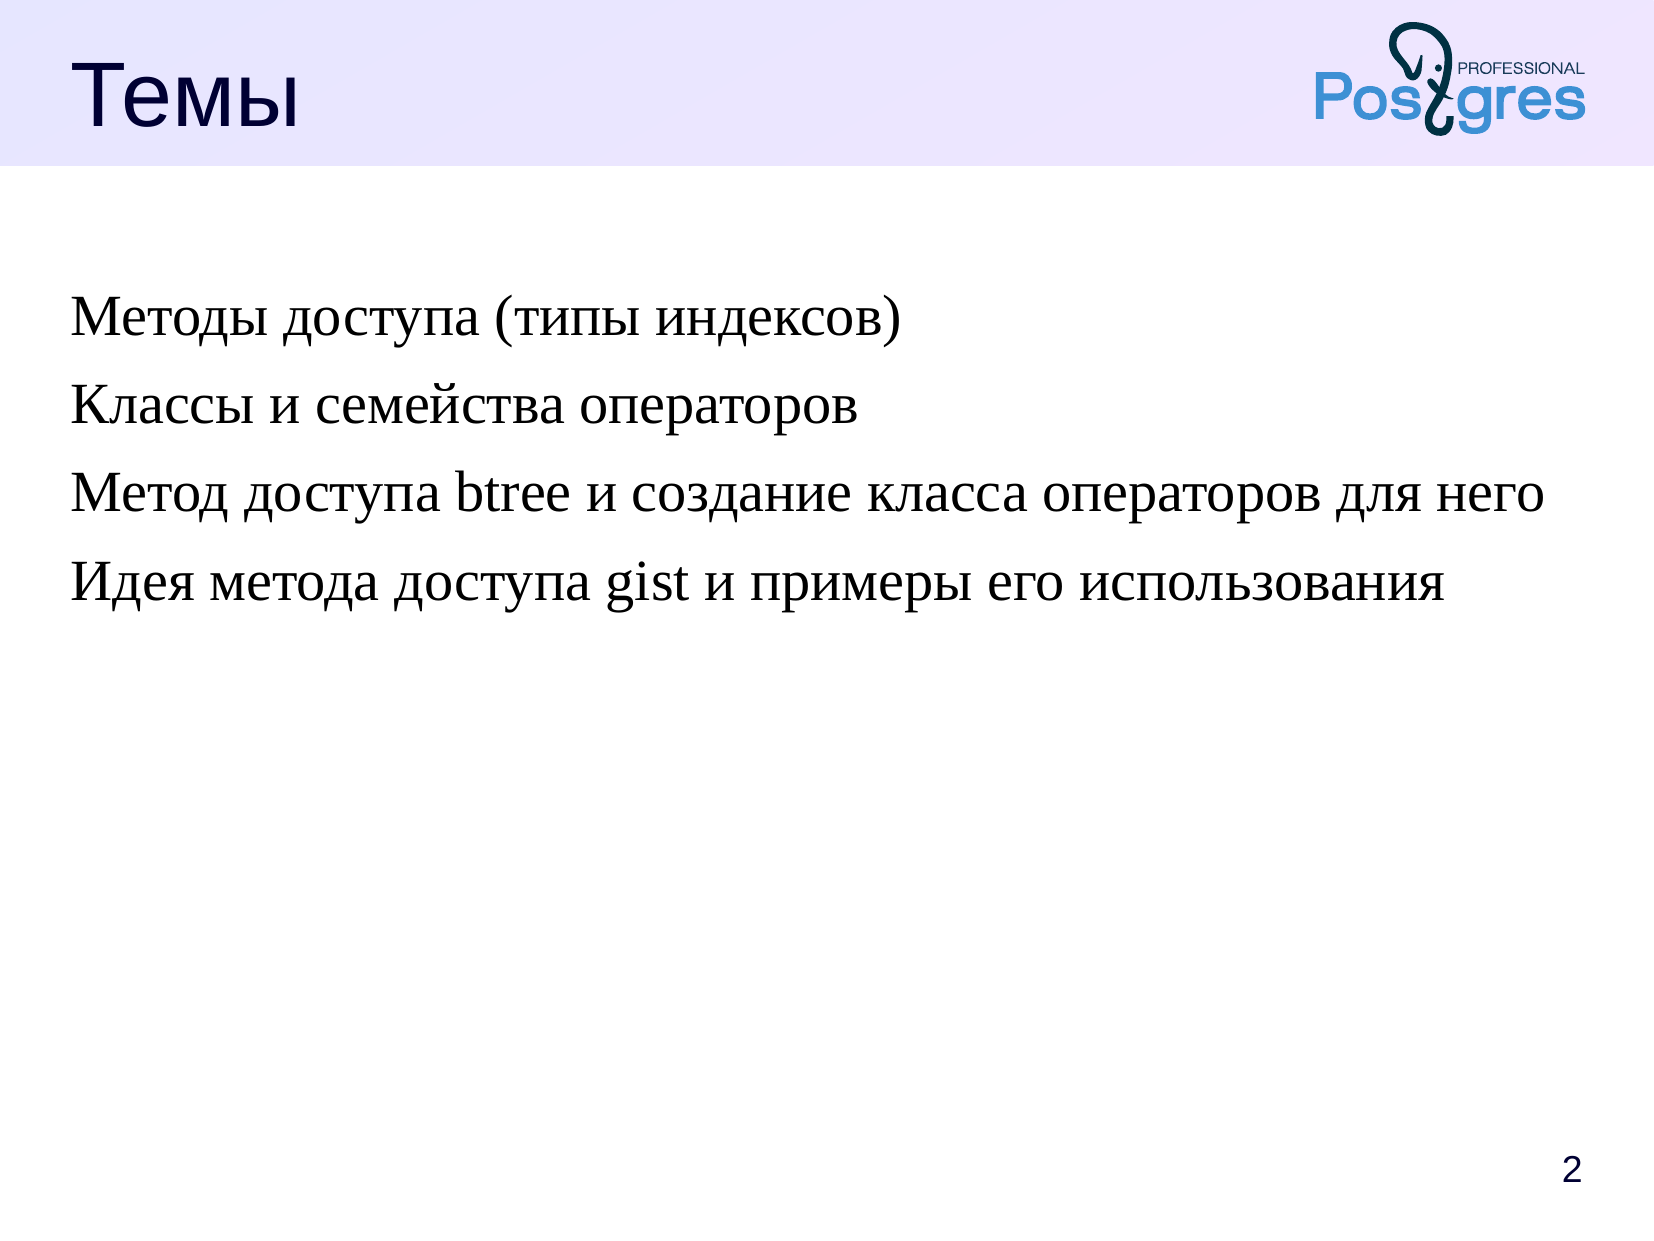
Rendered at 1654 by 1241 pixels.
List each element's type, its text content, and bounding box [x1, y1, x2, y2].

list Методы доступа (типы индексов) Классы и семейства операторов Метод доступа btree и создание класса операторов для него Идея метода доступа gist и примеры его использования [70, 283, 1583, 1141]
title Темы [70, 43, 1241, 147]
